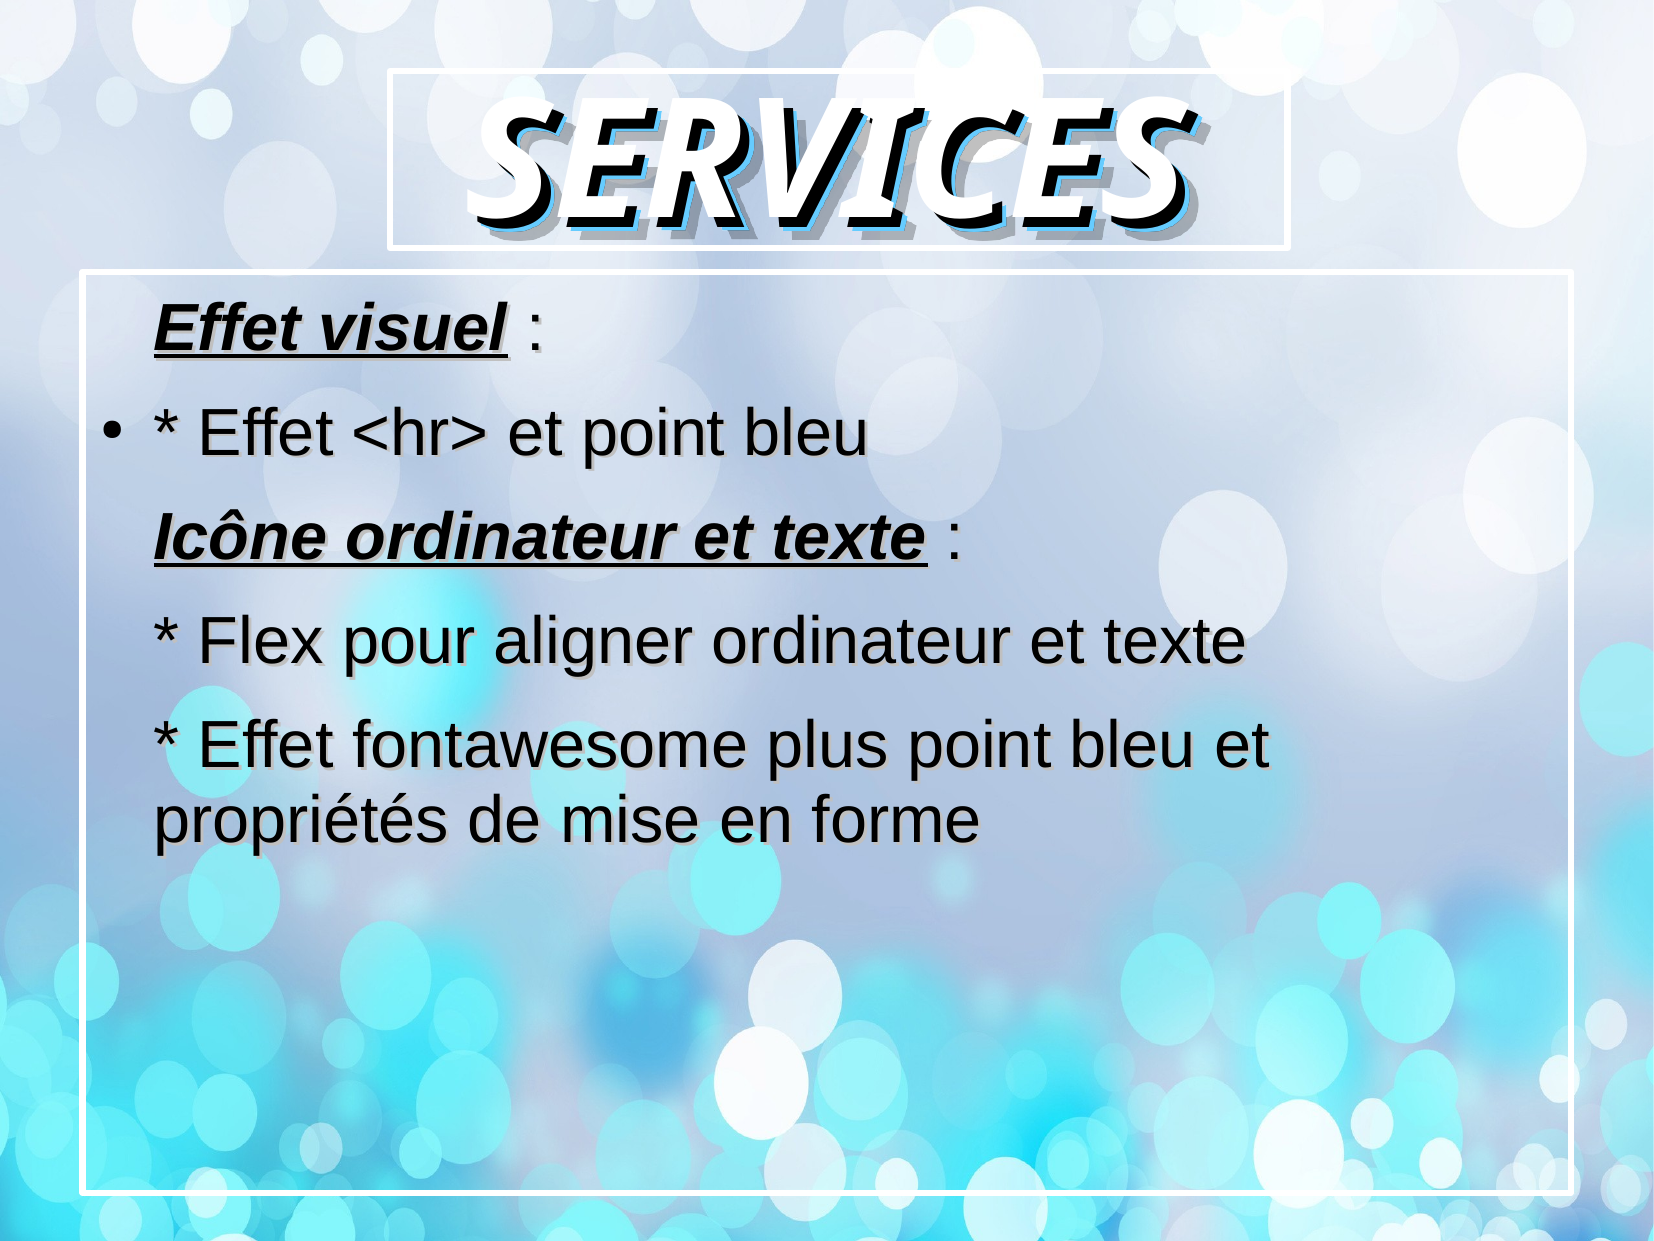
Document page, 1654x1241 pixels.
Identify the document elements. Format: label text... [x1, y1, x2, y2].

title SERVICES [82, 49, 1571, 257]
list Effet visuel : * Effet <hr> et point bleu Icône ordinateur et texte : * Flex pour aligner ordinateur et texte * Effet fontawesome plus point bleu et propriétés de mise en forme [86, 290, 1568, 1109]
picture [0, 0, 1654, 1241]
